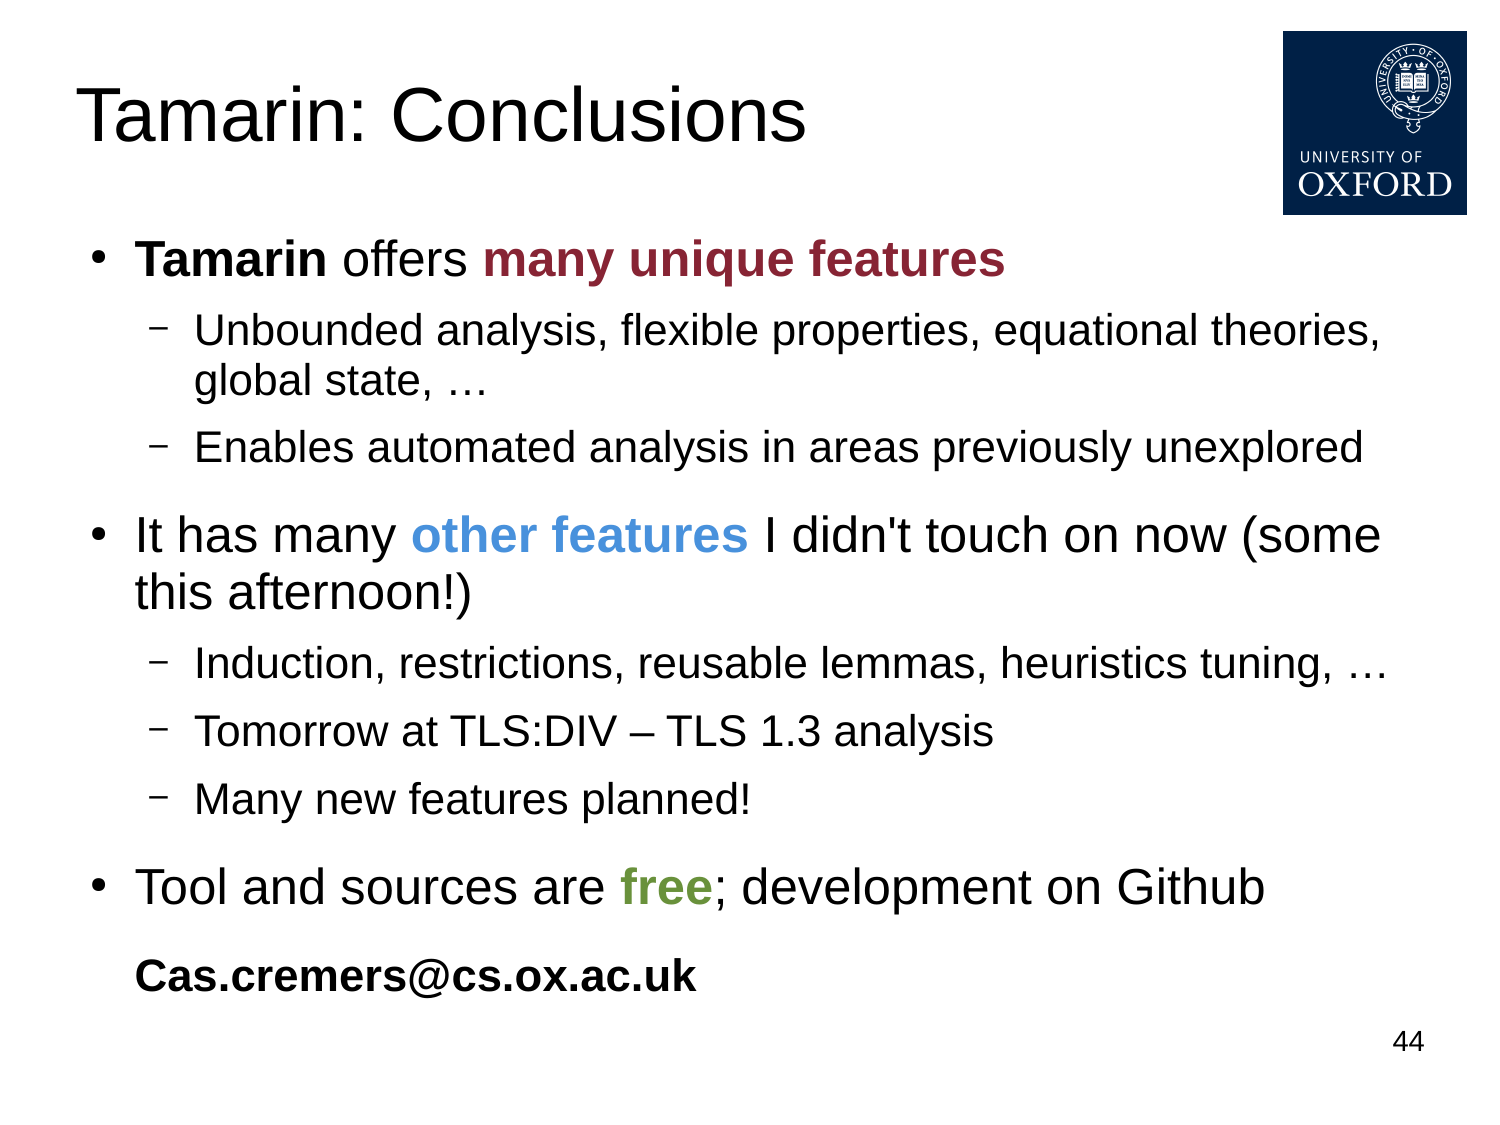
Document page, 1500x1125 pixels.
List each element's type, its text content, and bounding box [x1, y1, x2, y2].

picture [1283, 31, 1467, 215]
list Tamarin offers many unique features Unbounded analysis, flexible properties, equational theories, global state, … Enables automated analysis in areas previously unexplored It has many other features I didn't touch on now (some this afternoon!) Induction, restrictions, reusable lemmas, heuristics tuning, … Tomorrow at TLS:DIV – TLS 1.3 analysis Many new features planned! Tool and sources are free; development on Github Cas.cremers@cs.ox.ac.uk [75, 230, 1425, 1014]
title Tamarin: Conclusions [75, 44, 1283, 185]
